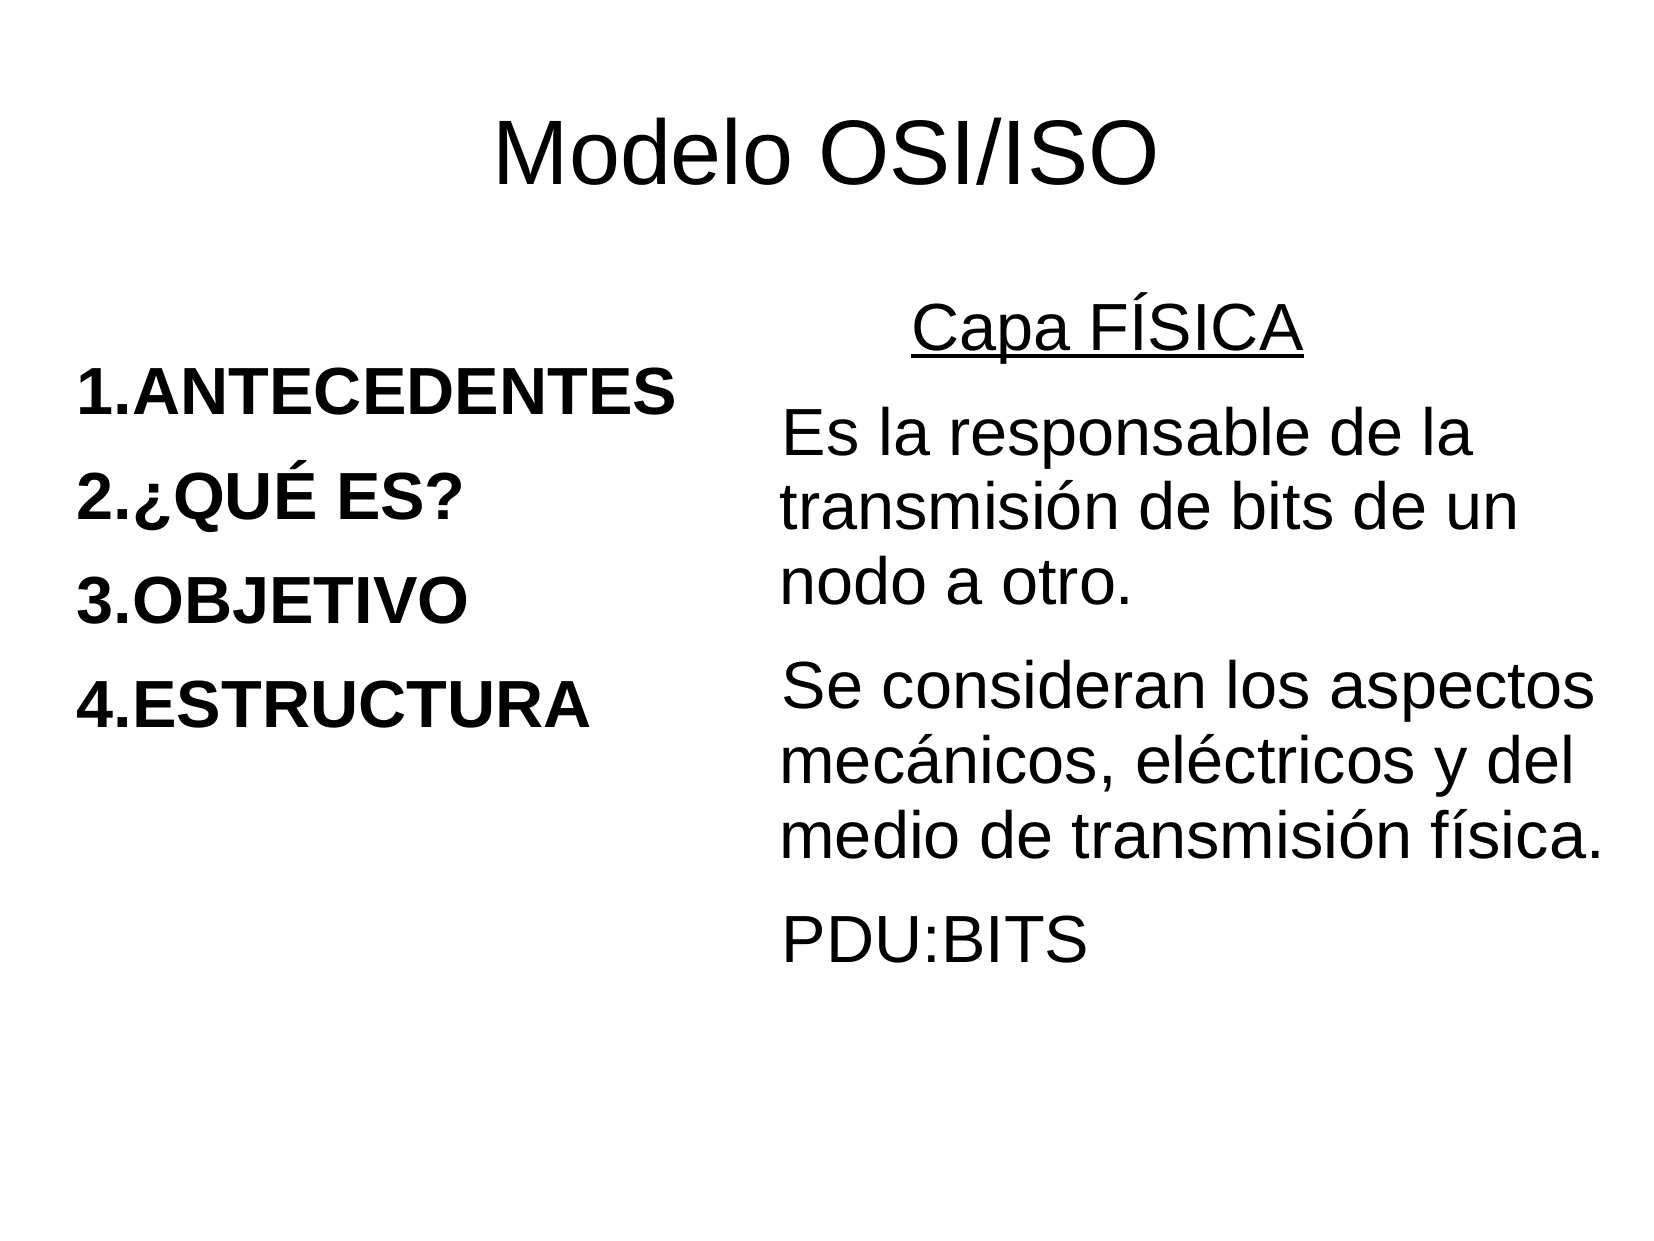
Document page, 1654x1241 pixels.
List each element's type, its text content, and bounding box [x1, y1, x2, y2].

title Modelo OSI/ISO [82, 49, 1571, 257]
list ANTECEDENTES ¿QUÉ ES? OBJETIVO ESTRUCTURA [59, 354, 686, 1126]
list Capa FÍSICA Es la responsable de la transmisión de bits de un nodo a otro. Se consideran los aspectos mecánicos, eléctricos y del medio de transmisión física. PDU:BITS [708, 290, 1630, 1241]
